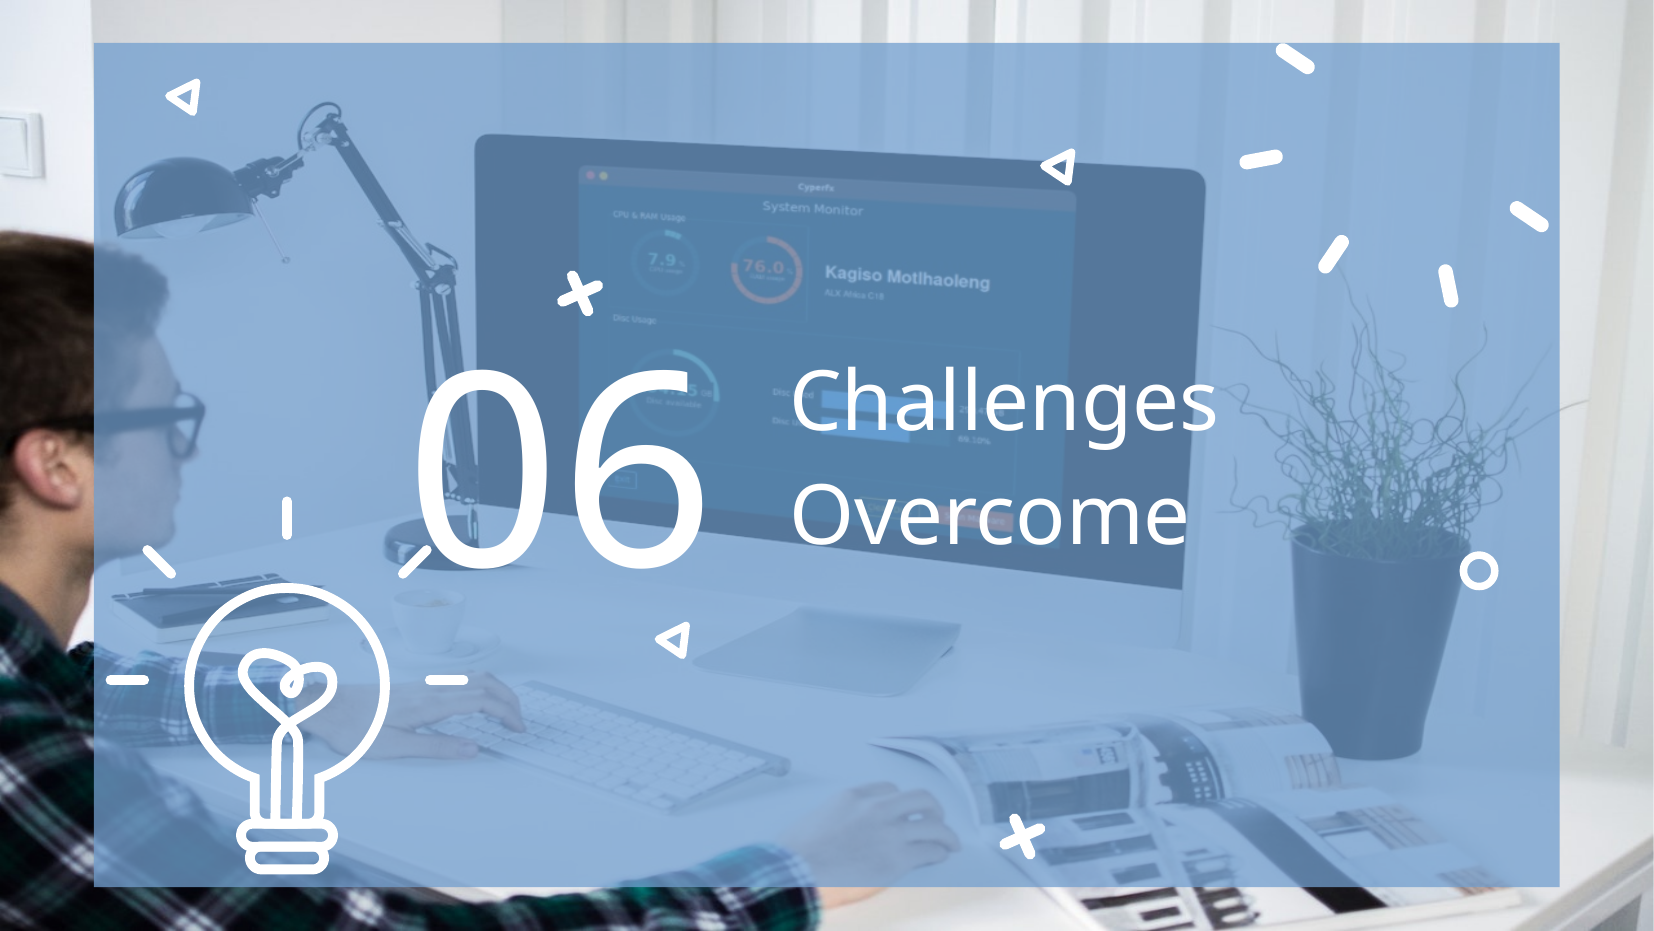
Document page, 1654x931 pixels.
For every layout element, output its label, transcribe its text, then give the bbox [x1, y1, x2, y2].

title 06 [405, 276, 751, 646]
picture [0, 0, 1654, 931]
title Challenges Overcome [789, 357, 1510, 553]
